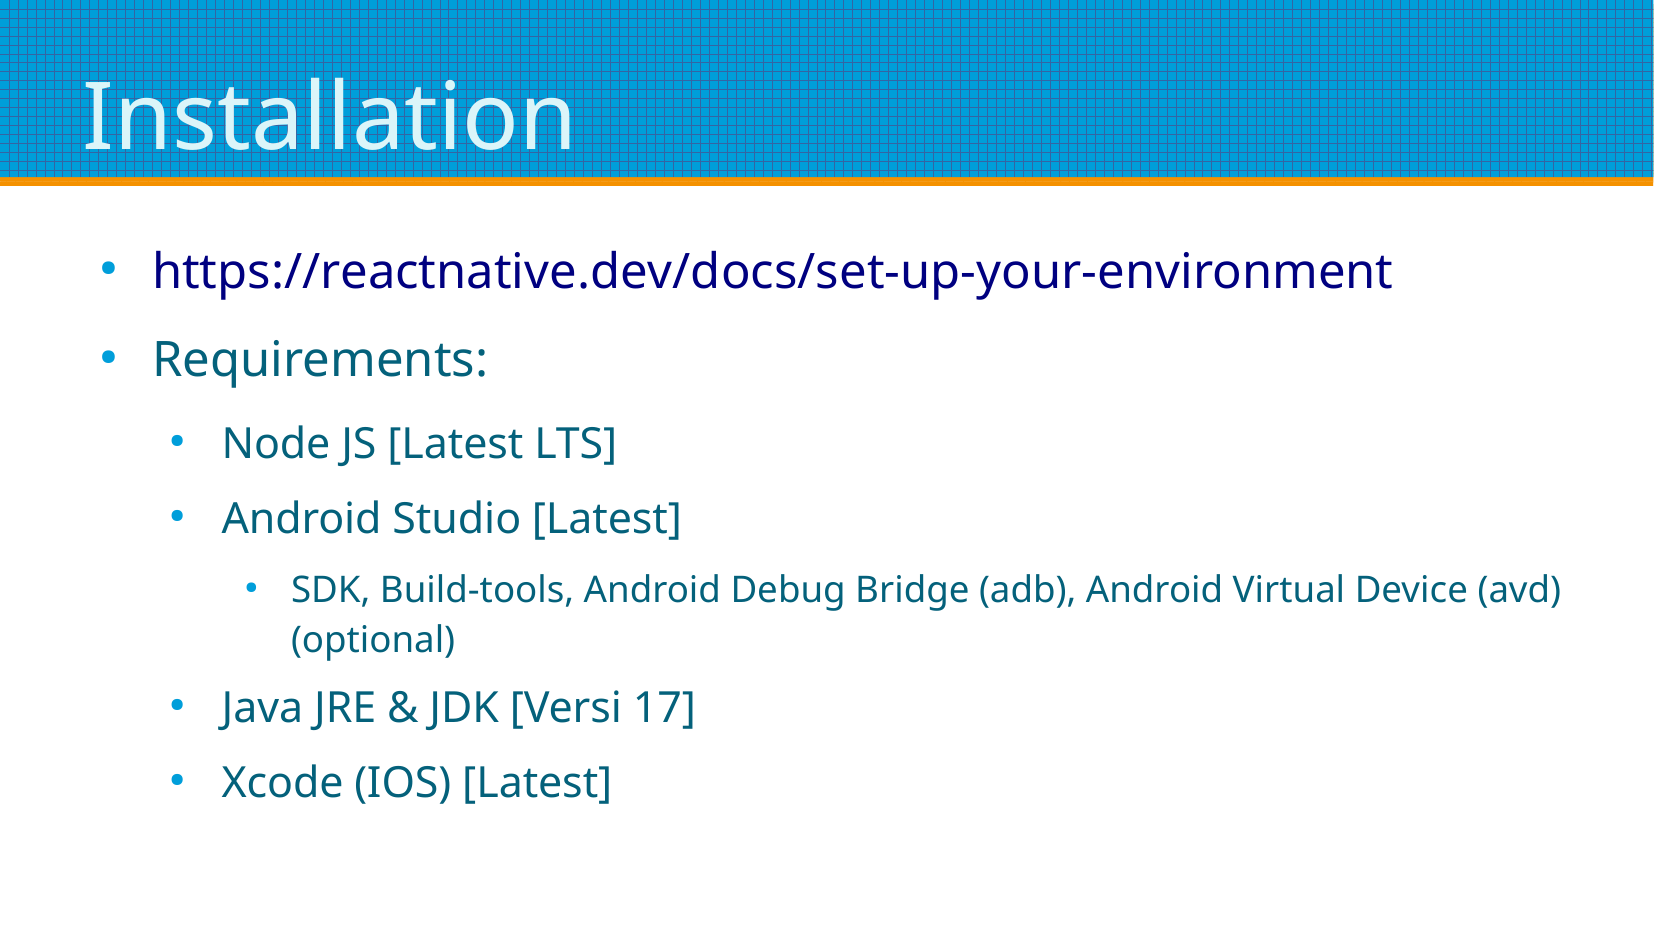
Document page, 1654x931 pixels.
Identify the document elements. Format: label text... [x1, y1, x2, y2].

title Installation [82, 14, 1571, 178]
list https://reactnative.dev/docs/set-up-your-environment Requirements: Node JS [Latest LTS] Android Studio [Latest] SDK, Build-tools, Android Debug Bridge (adb), Android Virtual Device (avd) (optional) Java JRE & JDK [Versi 17] Xcode (IOS) [Latest] [82, 236, 1571, 813]
